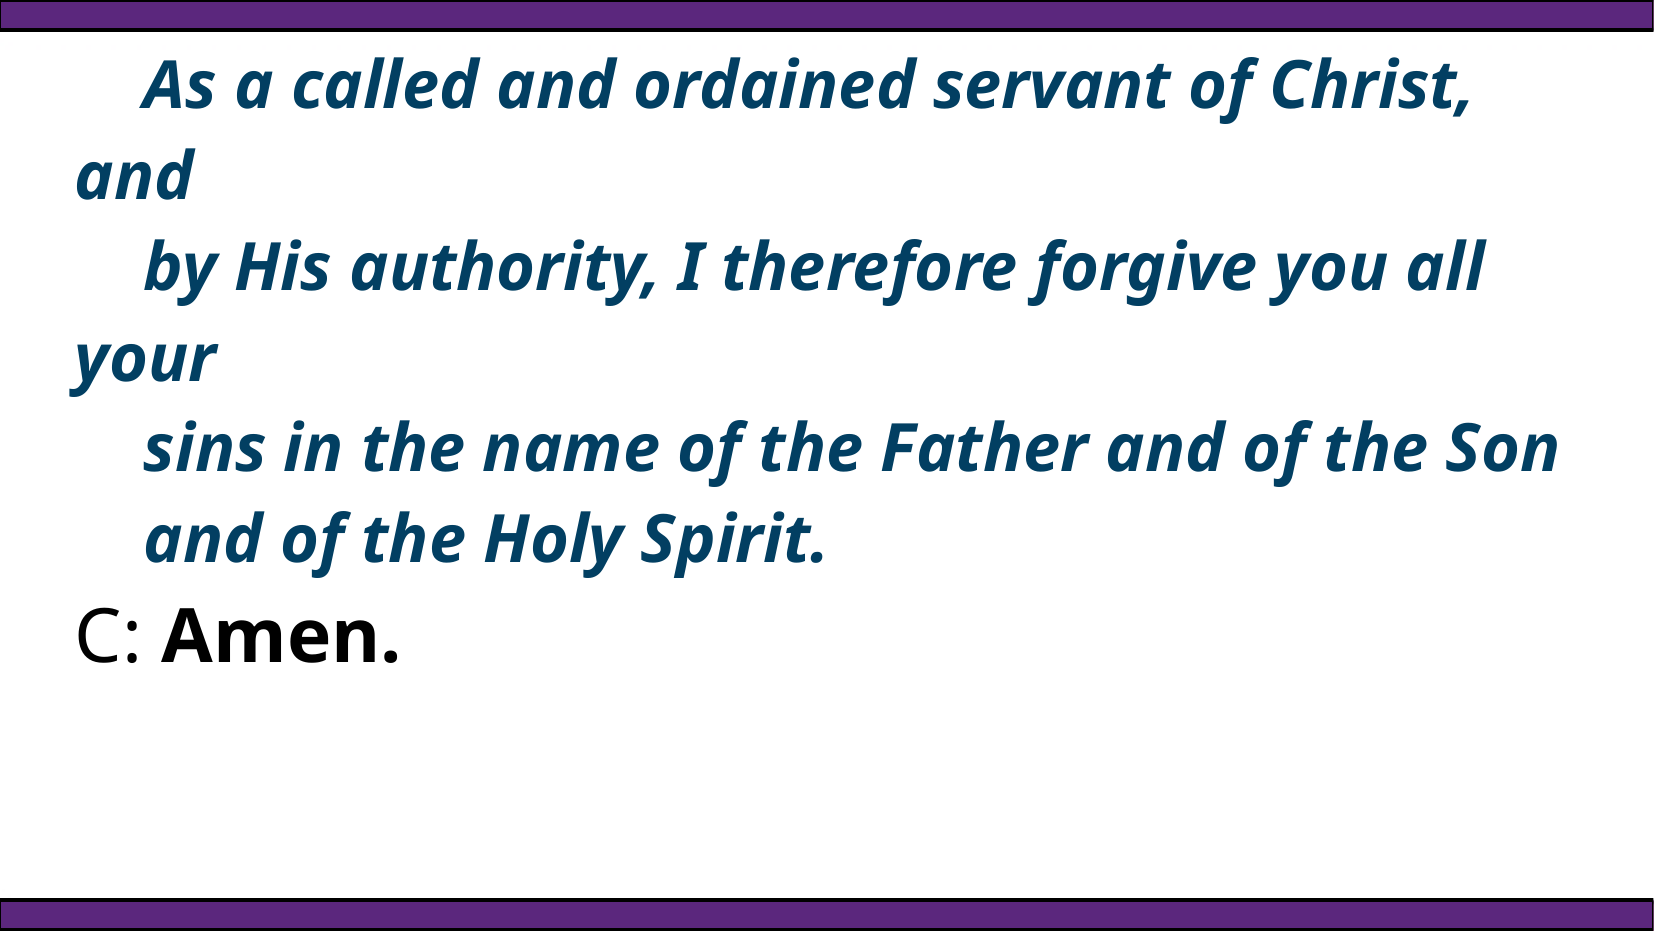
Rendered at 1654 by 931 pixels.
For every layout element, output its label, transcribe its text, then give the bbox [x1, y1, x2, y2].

text_box [0, 0, 1654, 31]
picture [0, 31, 1654, 900]
text_box [0, 900, 1654, 931]
text_box As a called and ordained servant of Christ, and by His authority, I therefore forgive you all your sins in the name of the Father and of the Son and of the Holy Spirit. C: Amen. [60, 30, 1591, 500]
